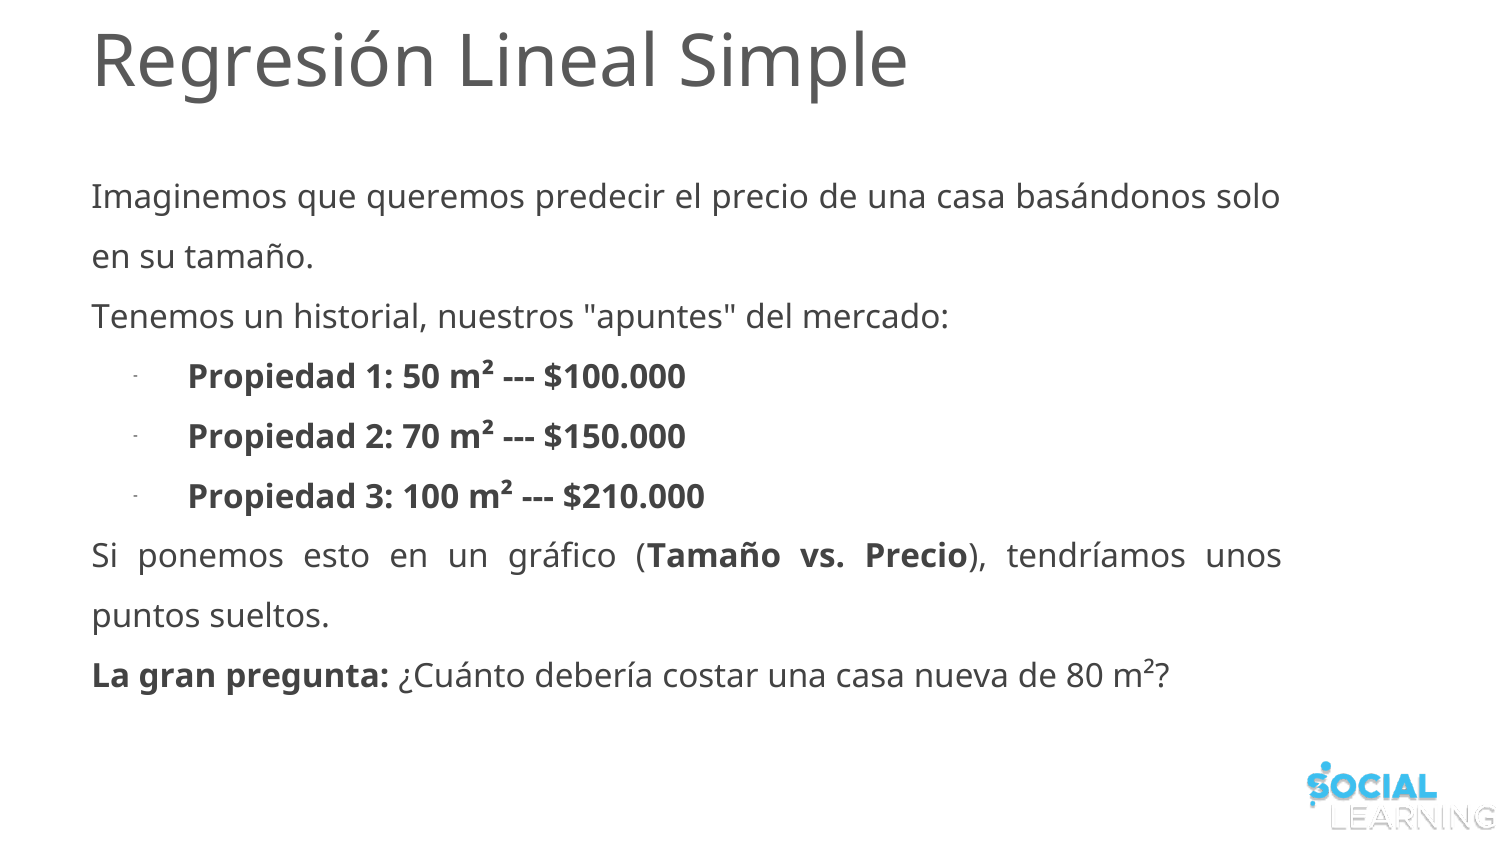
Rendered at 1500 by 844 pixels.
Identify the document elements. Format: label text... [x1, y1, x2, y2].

text_box Imaginemos que queremos predecir el precio de una casa basándonos solo en su tamaño. Tenemos un historial, nuestros "apuntes" del mercado: Propiedad 1: 50 m² --- $100.000 Propiedad 2: 70 m² --- $150.000 Propiedad 3: 100 m² --- $210.000 Si ponemos esto en un gráfico (Tamaño vs. Precio), tendríamos unos puntos sueltos. La gran pregunta: ¿Cuánto debería costar una casa nueva de 80 m²? [76, 140, 1302, 696]
text_box Regresión Lineal Simple [76, 0, 1281, 140]
picture [1301, 744, 1500, 844]
